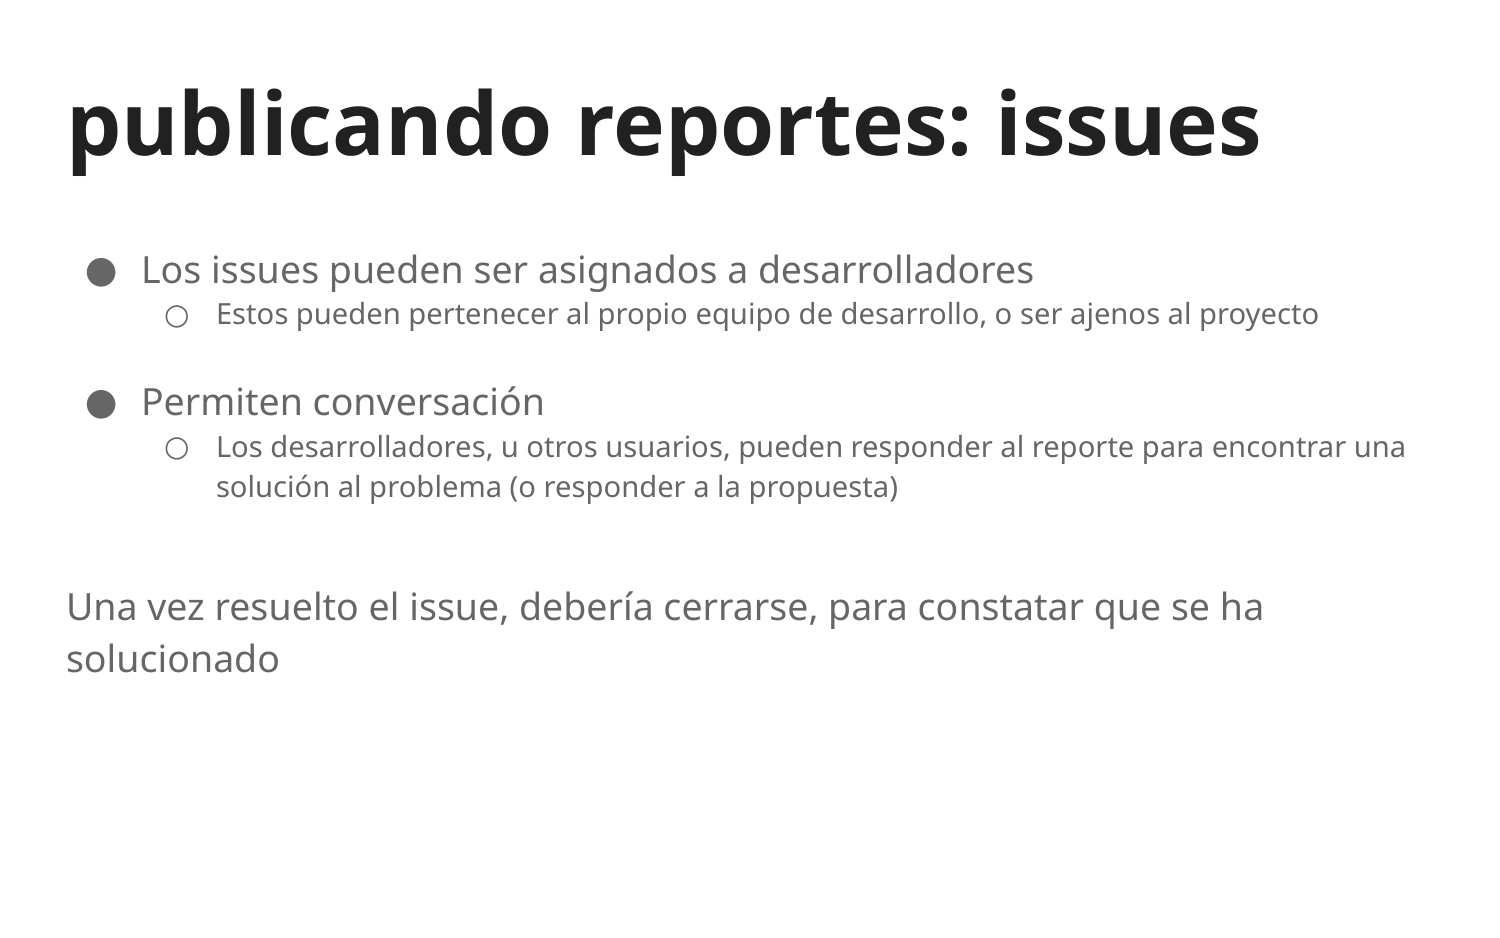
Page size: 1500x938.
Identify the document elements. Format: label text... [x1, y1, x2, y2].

list Los issues pueden ser asignados a desarrolladores Estos pueden pertenecer al propio equipo de desarrollo, o ser ajenos al proyecto Permiten conversación Los desarrolladores, u otros usuarios, pueden responder al reporte para encontrar una solución al problema (o responder a la propuesta) Una vez resuelto el issue, debería cerrarse, para constatar que se ha solucionado [51, 223, 1449, 833]
title publicando reportes: issues [51, 53, 1449, 200]
